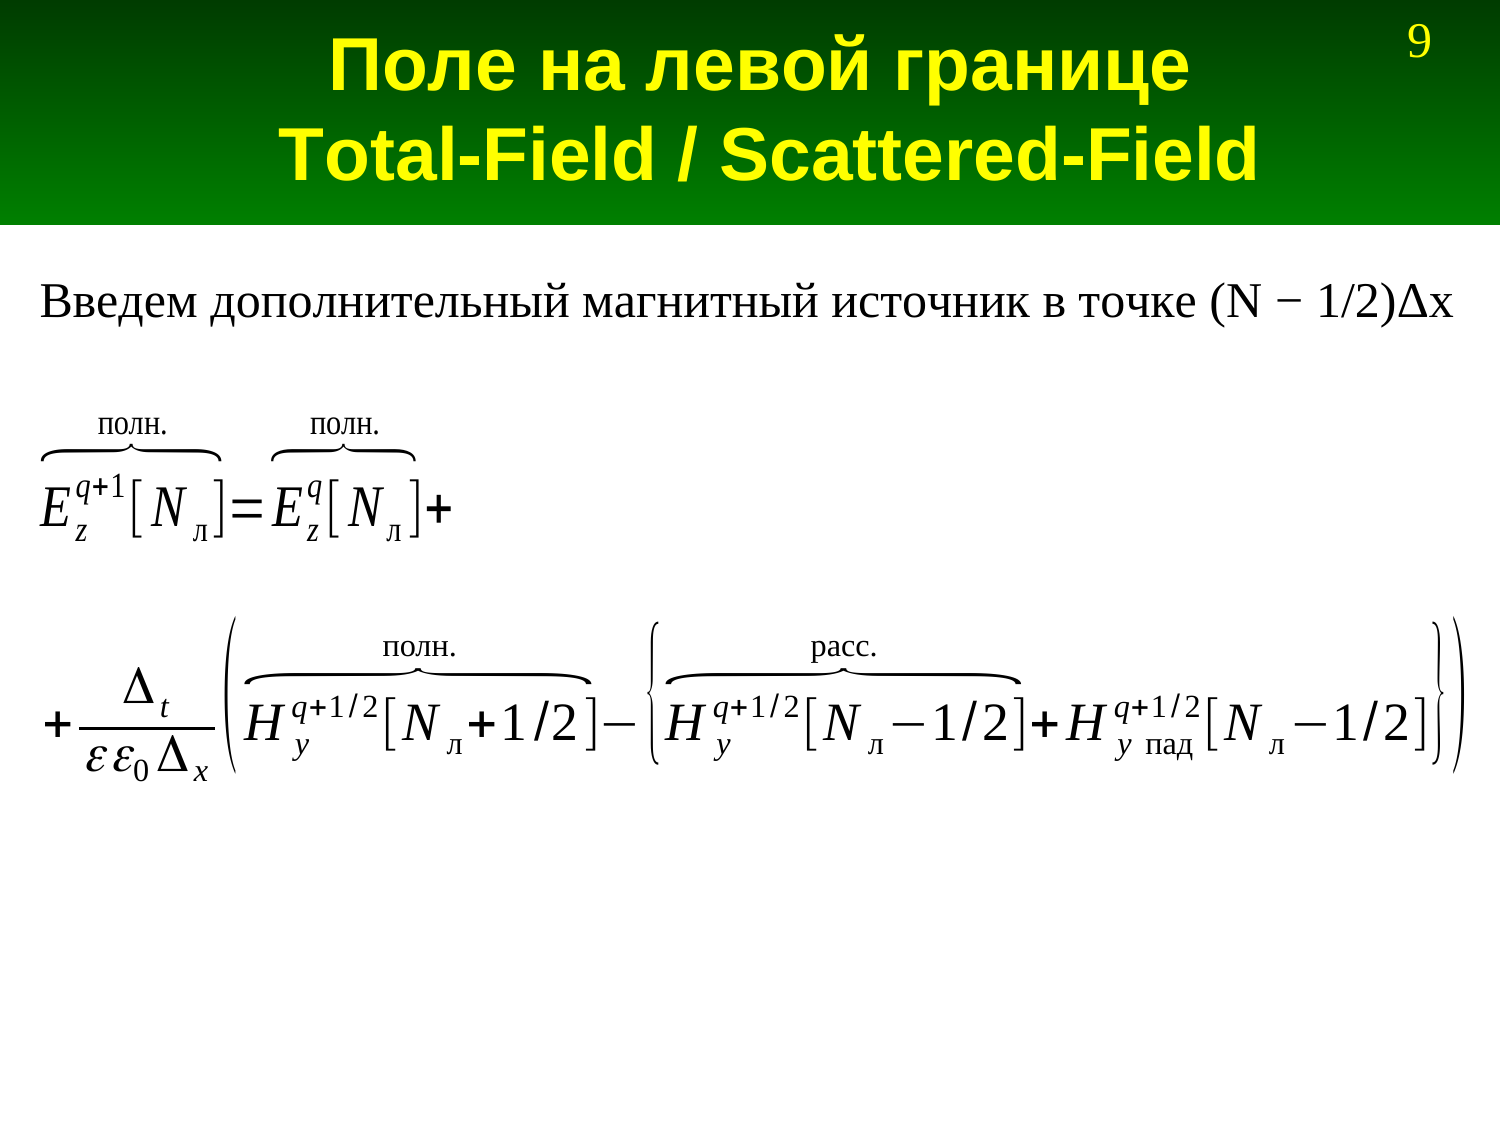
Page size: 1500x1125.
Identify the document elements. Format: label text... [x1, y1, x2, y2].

chart [25, 612, 1482, 790]
chart [24, 401, 468, 549]
text_box Введем дополнительный магнитный источник в точке (N − 1/2)Δx [24, 259, 1469, 347]
title Поле на левой границе Total-Field / Scattered-Field [100, 7, 1441, 204]
